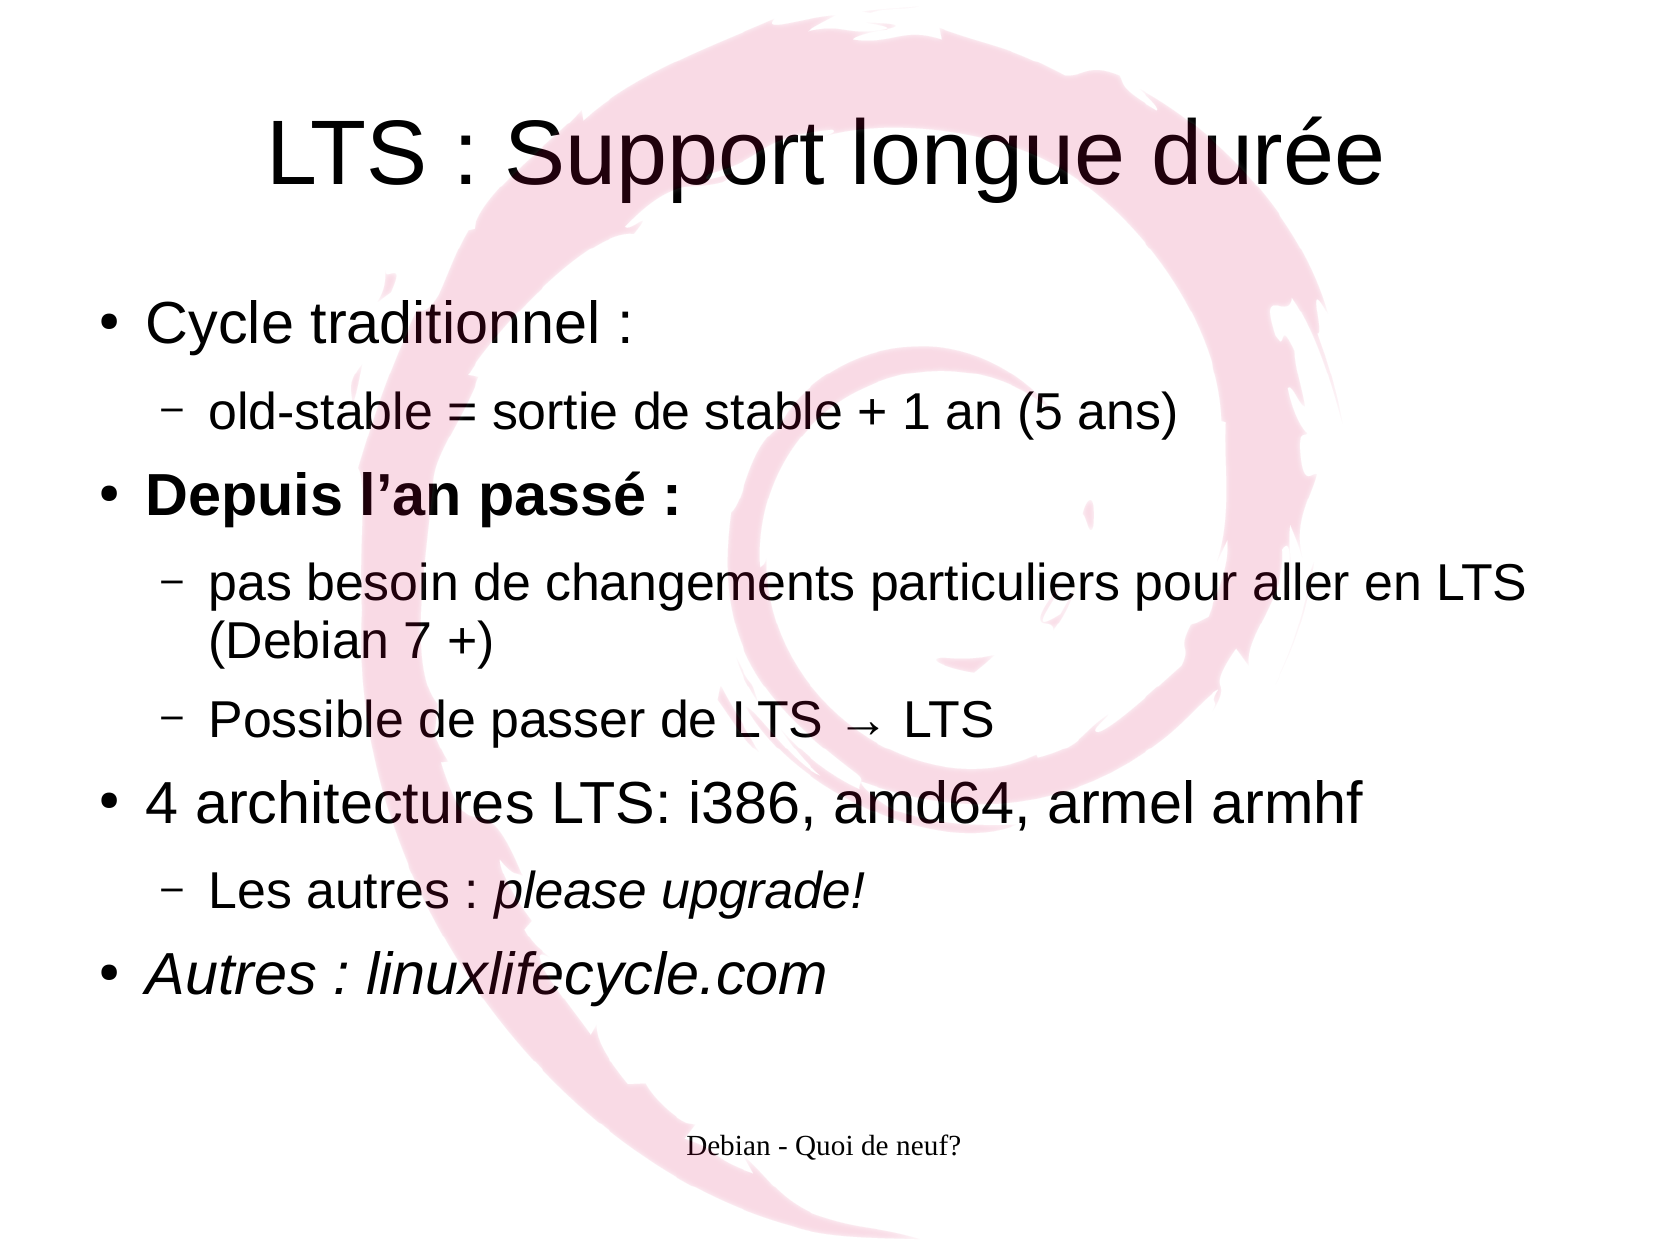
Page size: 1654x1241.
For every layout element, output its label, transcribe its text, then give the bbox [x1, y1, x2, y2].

list Cycle traditionnel : old-stable = sortie de stable + 1 an (5 ans) Depuis l’an passé : pas besoin de changements particuliers pour aller en LTS (Debian 7 +) Possible de passer de LTS → LTS 4 architectures LTS: i386, amd64, armel armhf Les autres : please upgrade! Autres : linuxlifecycle.com [1347, 290, 1571, 1010]
title LTS : Support longue durée [1347, 49, 1571, 257]
picture [342, 0, 1347, 1241]
list Cycle traditionnel : old-stable = sortie de stable + 1 an (5 ans) Depuis l’an passé : pas besoin de changements particuliers pour aller en LTS (Debian 7 +) Possible de passer de LTS → LTS 4 architectures LTS: i386, amd64, armel armhf Les autres : please upgrade! Autres : linuxlifecycle.com [82, 290, 342, 1010]
title LTS : Support longue durée [82, 49, 342, 257]
